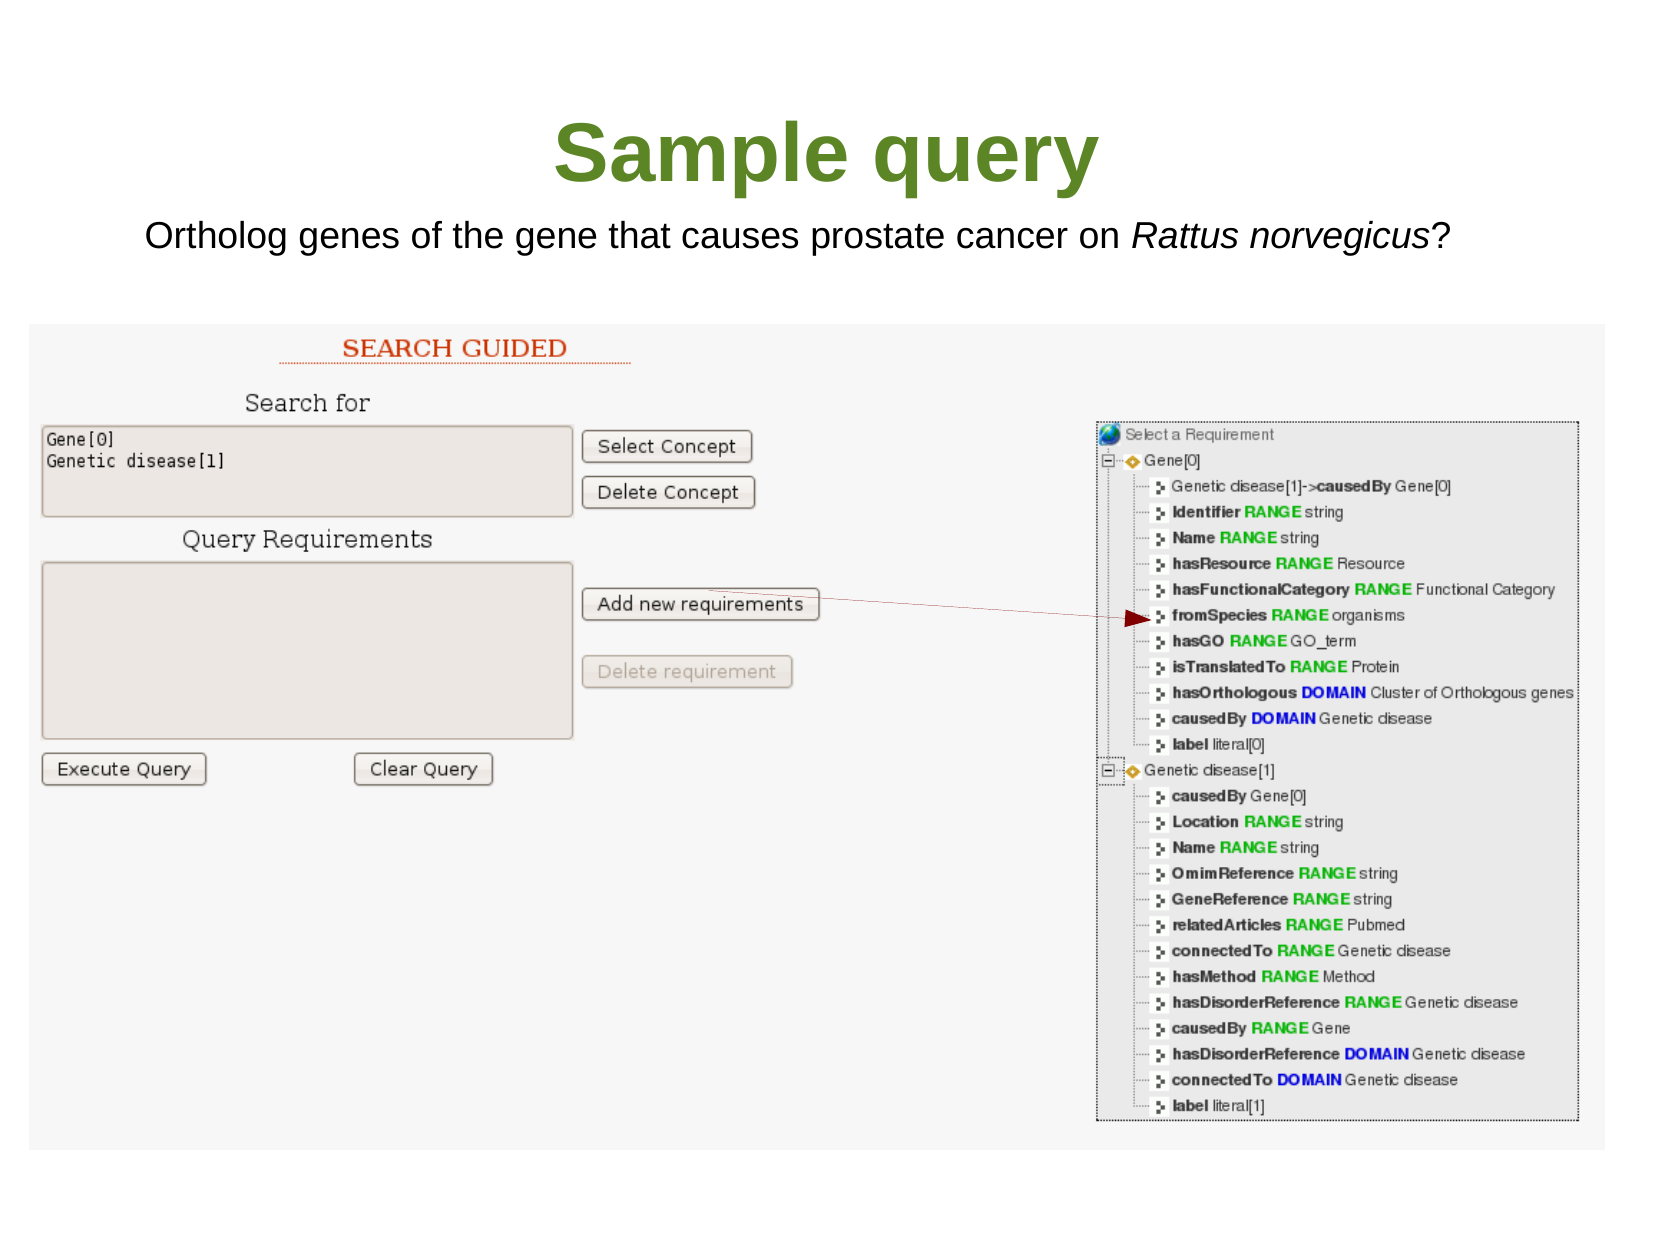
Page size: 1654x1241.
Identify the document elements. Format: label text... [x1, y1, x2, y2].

title Sample query [82, 56, 1571, 250]
picture [29, 324, 1605, 1150]
text_box Ortholog genes of the gene that causes prostate cancer on Rattus norvegicus? [129, 206, 1467, 269]
